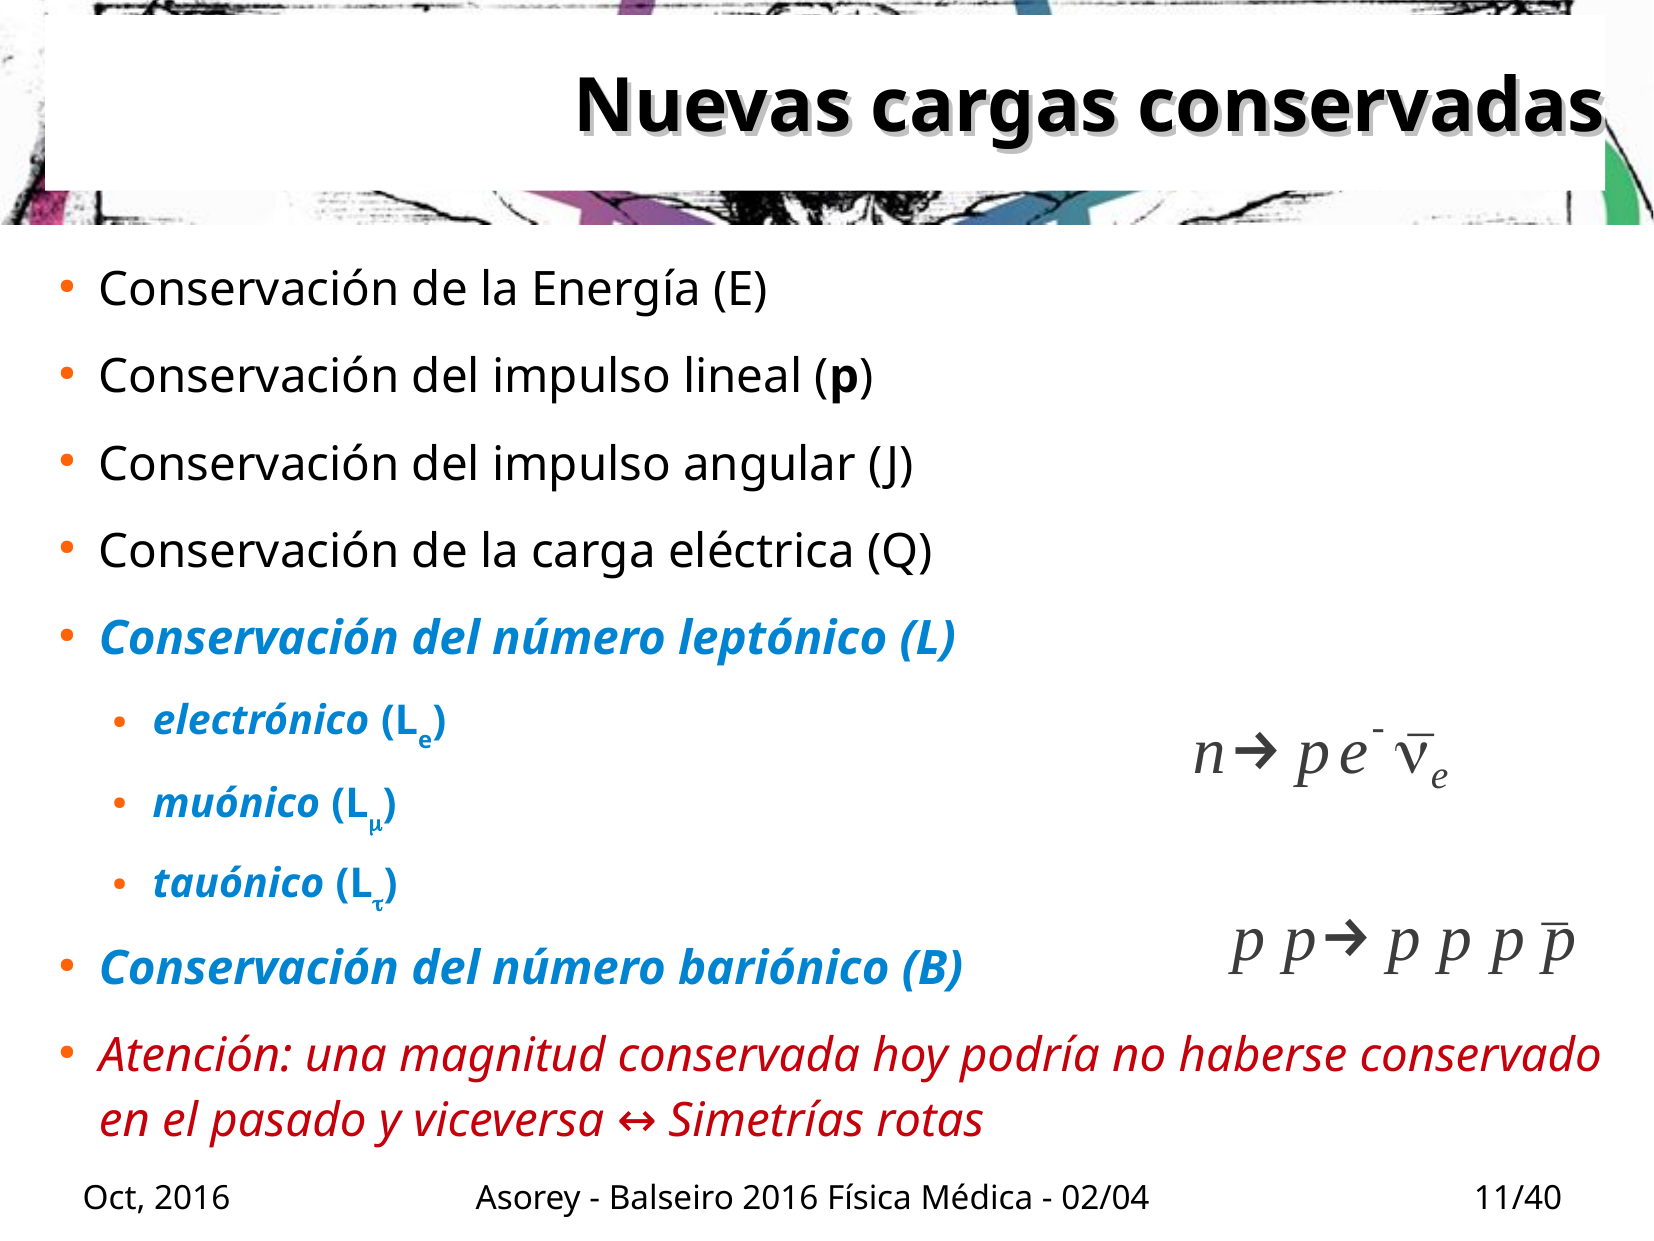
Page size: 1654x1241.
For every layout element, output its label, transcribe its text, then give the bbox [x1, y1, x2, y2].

picture [0, 0, 1654, 225]
title Nuevas cargas conservadas [45, 15, 1606, 191]
chart [1215, 901, 1585, 976]
list Conservación de la Energía (E) Conservación del impulso lineal (p) Conservación del impulso angular (J) Conservación de la carga eléctrica (Q) Conservación del número leptónico (L) electrónico (Le) muónico (Lm) tauónico (Lt) Conservación del número bariónico (B) Atención: una magnitud conservada hoy podría no haberse conservado en el pasado y viceversa ↔ Simetrías rotas [45, 255, 1606, 1156]
chart [1185, 705, 1457, 798]
